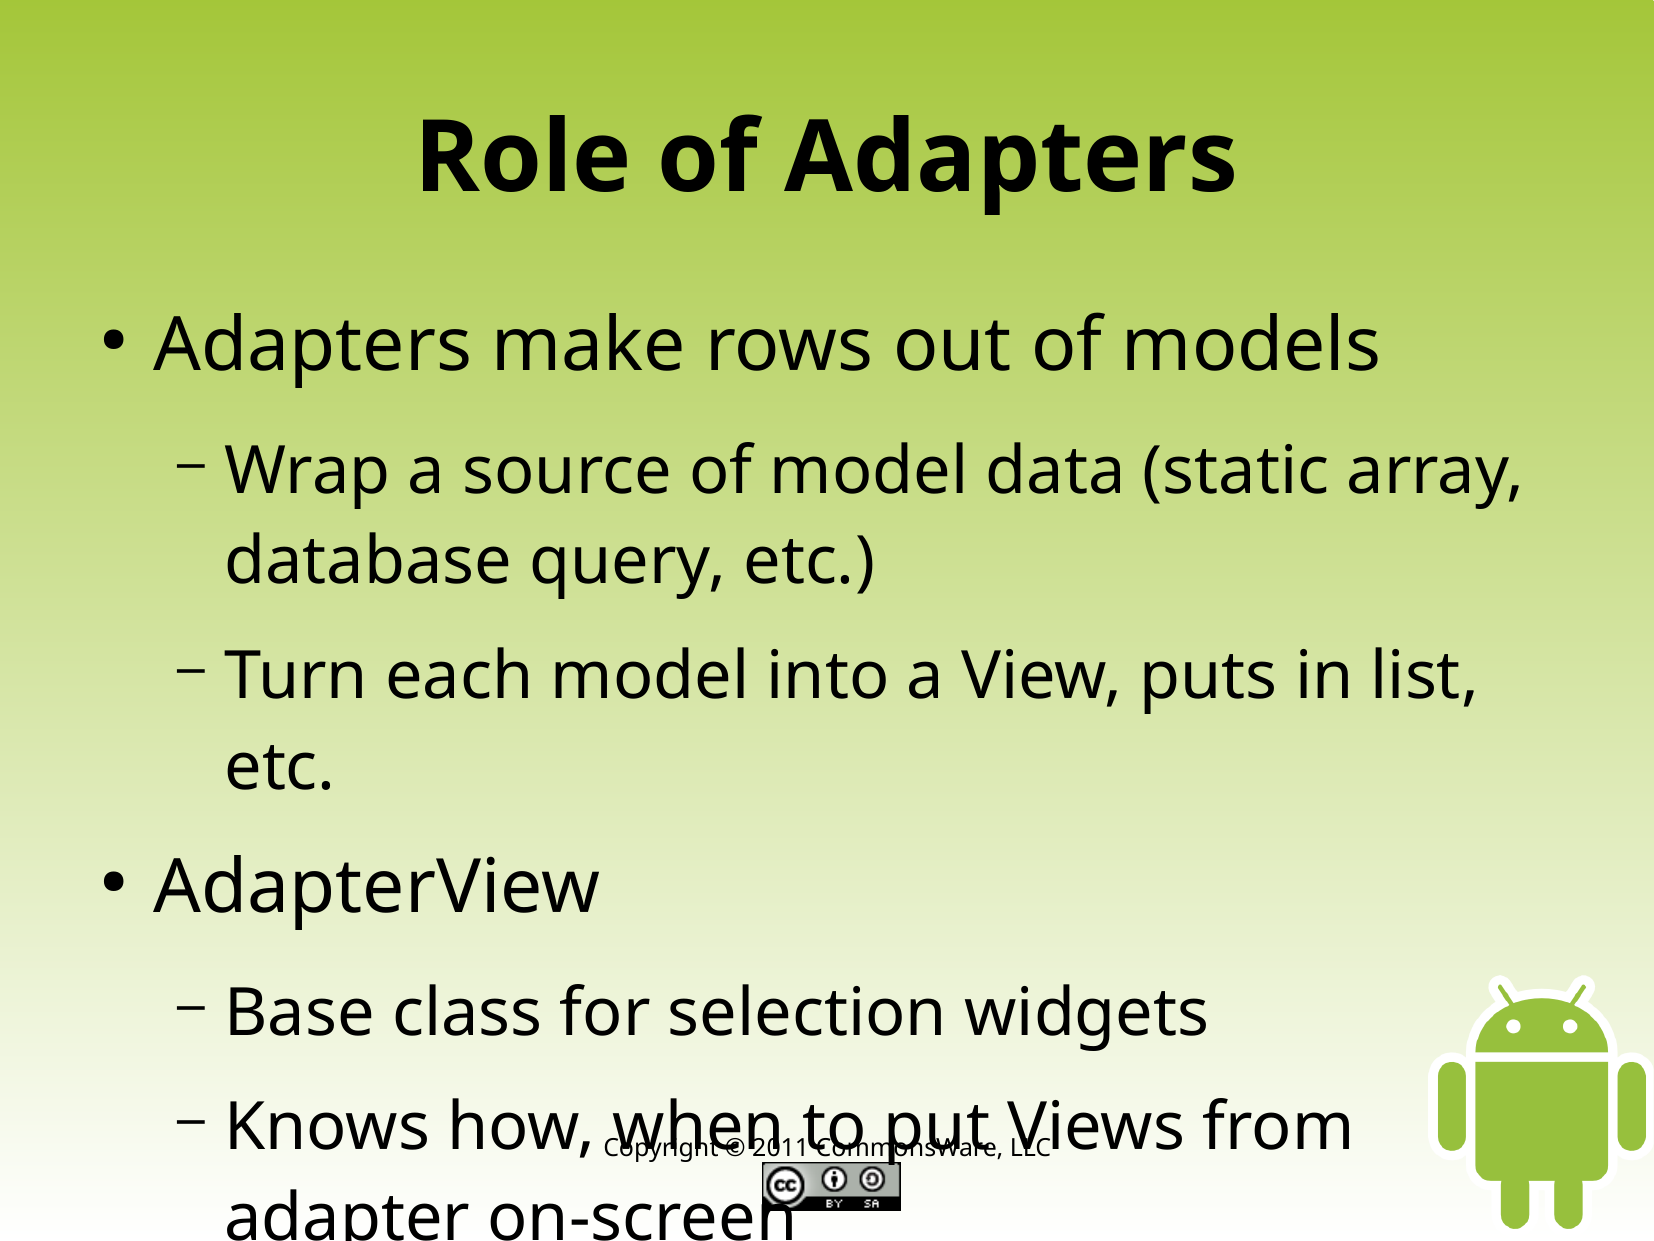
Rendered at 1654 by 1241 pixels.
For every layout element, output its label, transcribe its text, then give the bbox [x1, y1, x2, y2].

picture [762, 1162, 901, 1211]
title Role of Adapters [82, 49, 1571, 257]
list Adapters make rows out of models Wrap a source of model data (static array, database query, etc.) Turn each model into a View, puts in list, etc. AdapterView Base class for selection widgets Knows how, when to put Views from adapter on-screen [82, 290, 1571, 1109]
picture [1428, 975, 1654, 1238]
